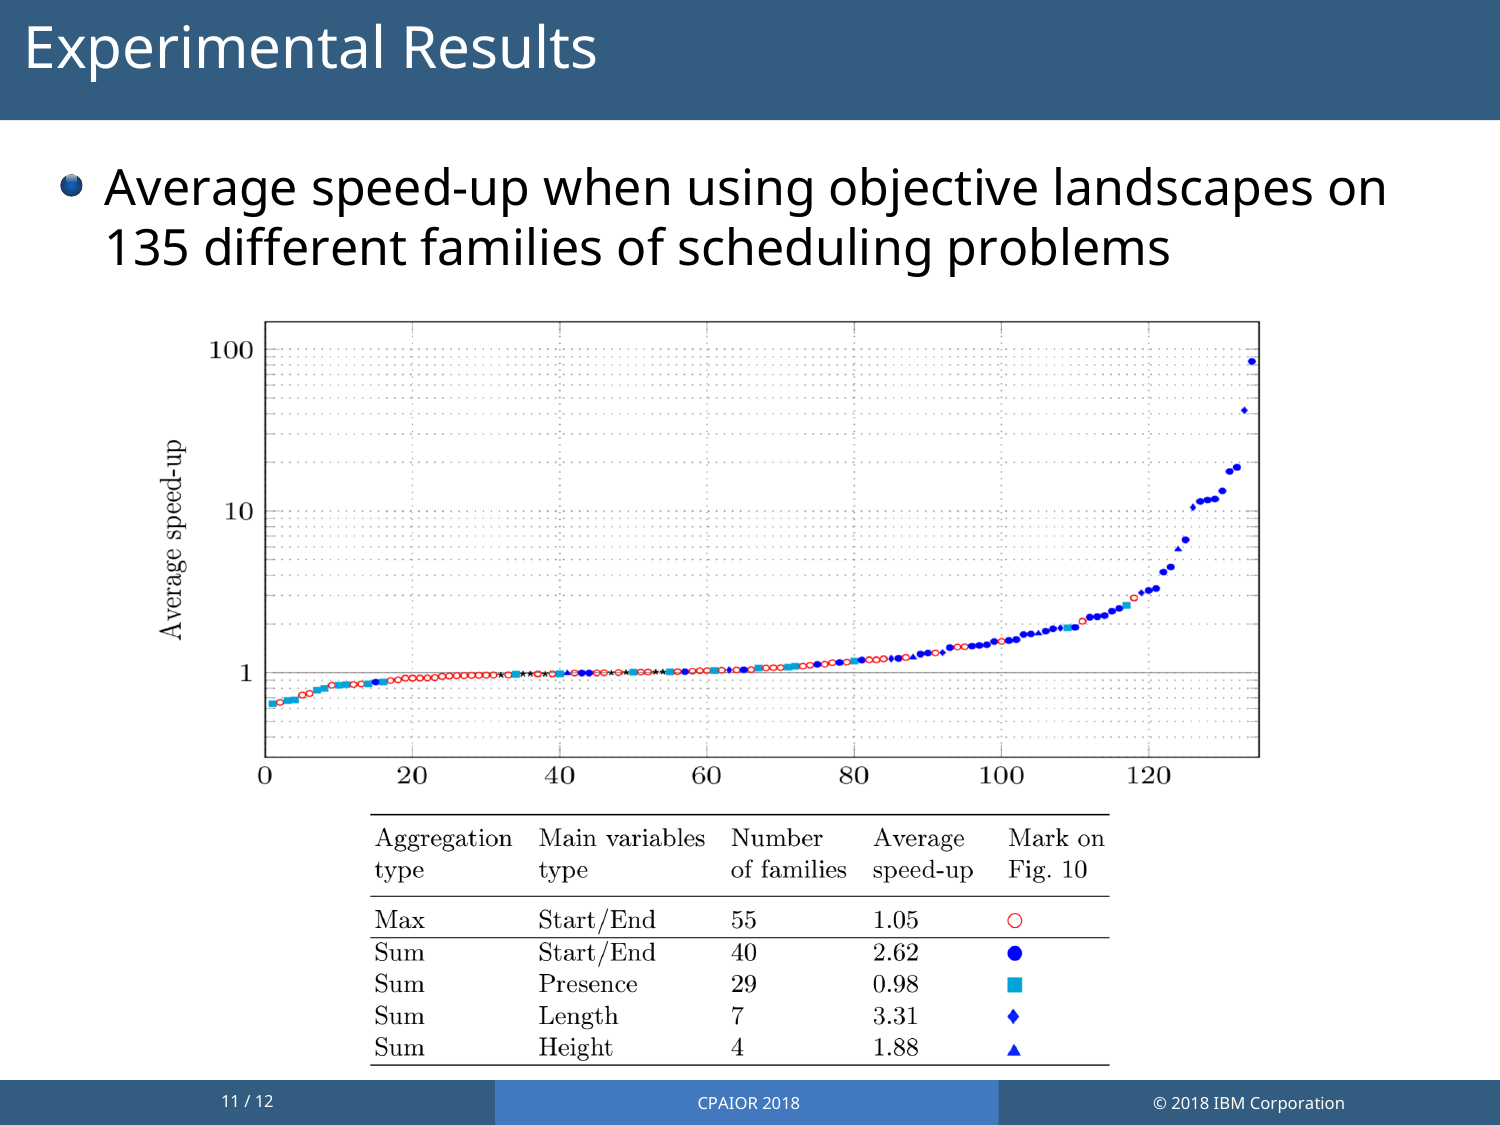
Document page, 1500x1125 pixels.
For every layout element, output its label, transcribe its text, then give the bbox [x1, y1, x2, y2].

list Average speed-up when using objective landscapes on 135 different families of scheduling problems [45, 147, 1441, 298]
title Experimental Results [0, 0, 1500, 121]
picture [148, 314, 1274, 789]
picture [365, 809, 1116, 1070]
